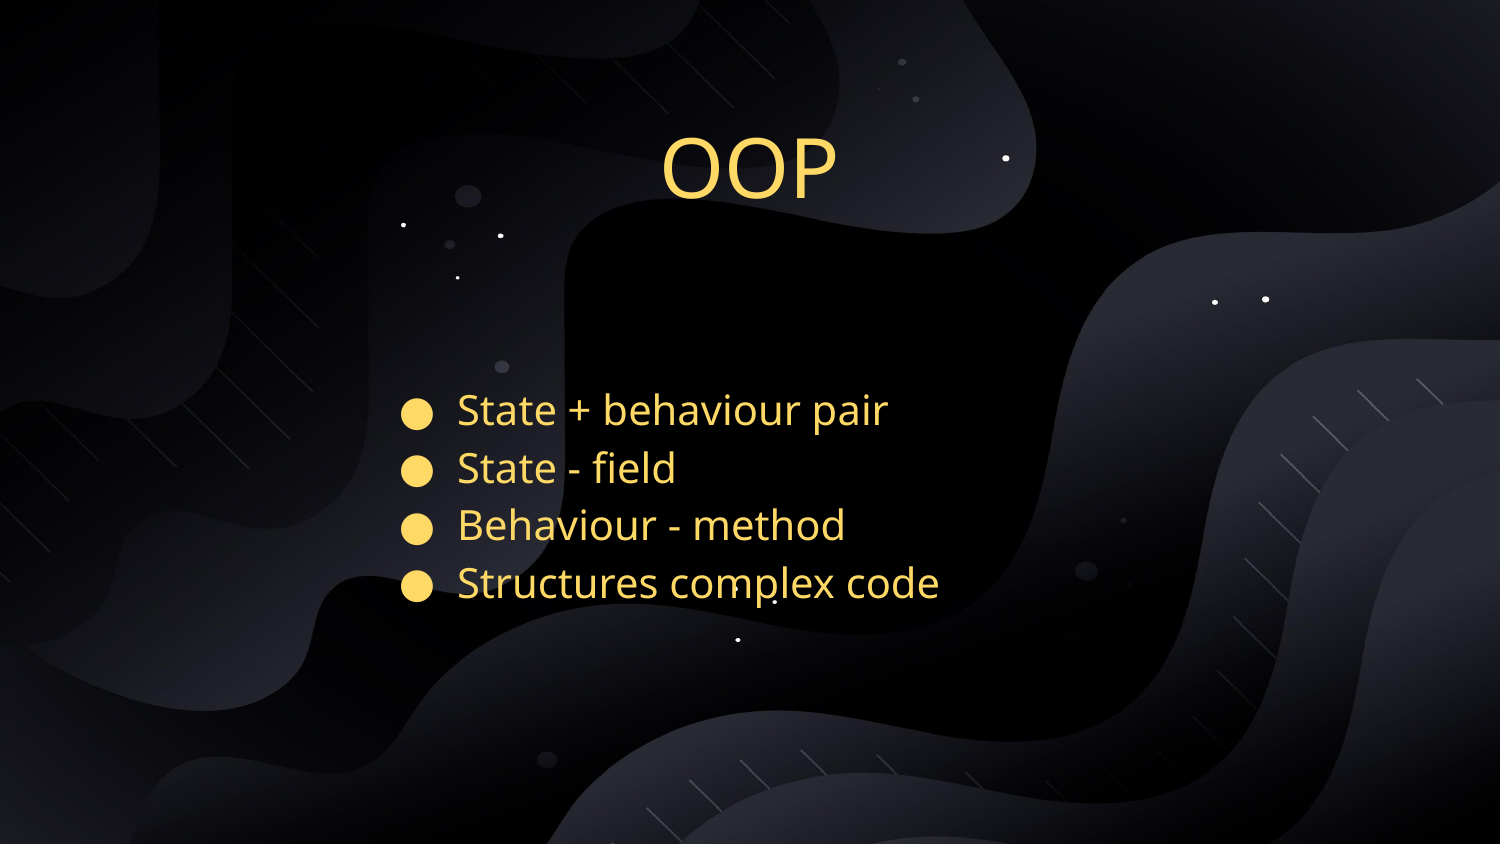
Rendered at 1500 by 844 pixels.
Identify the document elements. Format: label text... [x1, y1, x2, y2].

picture [0, 0, 1500, 844]
title OOP [355, 62, 1145, 268]
list State + behaviour pair State - field Behaviour - method Structures complex code [374, 372, 1126, 624]
